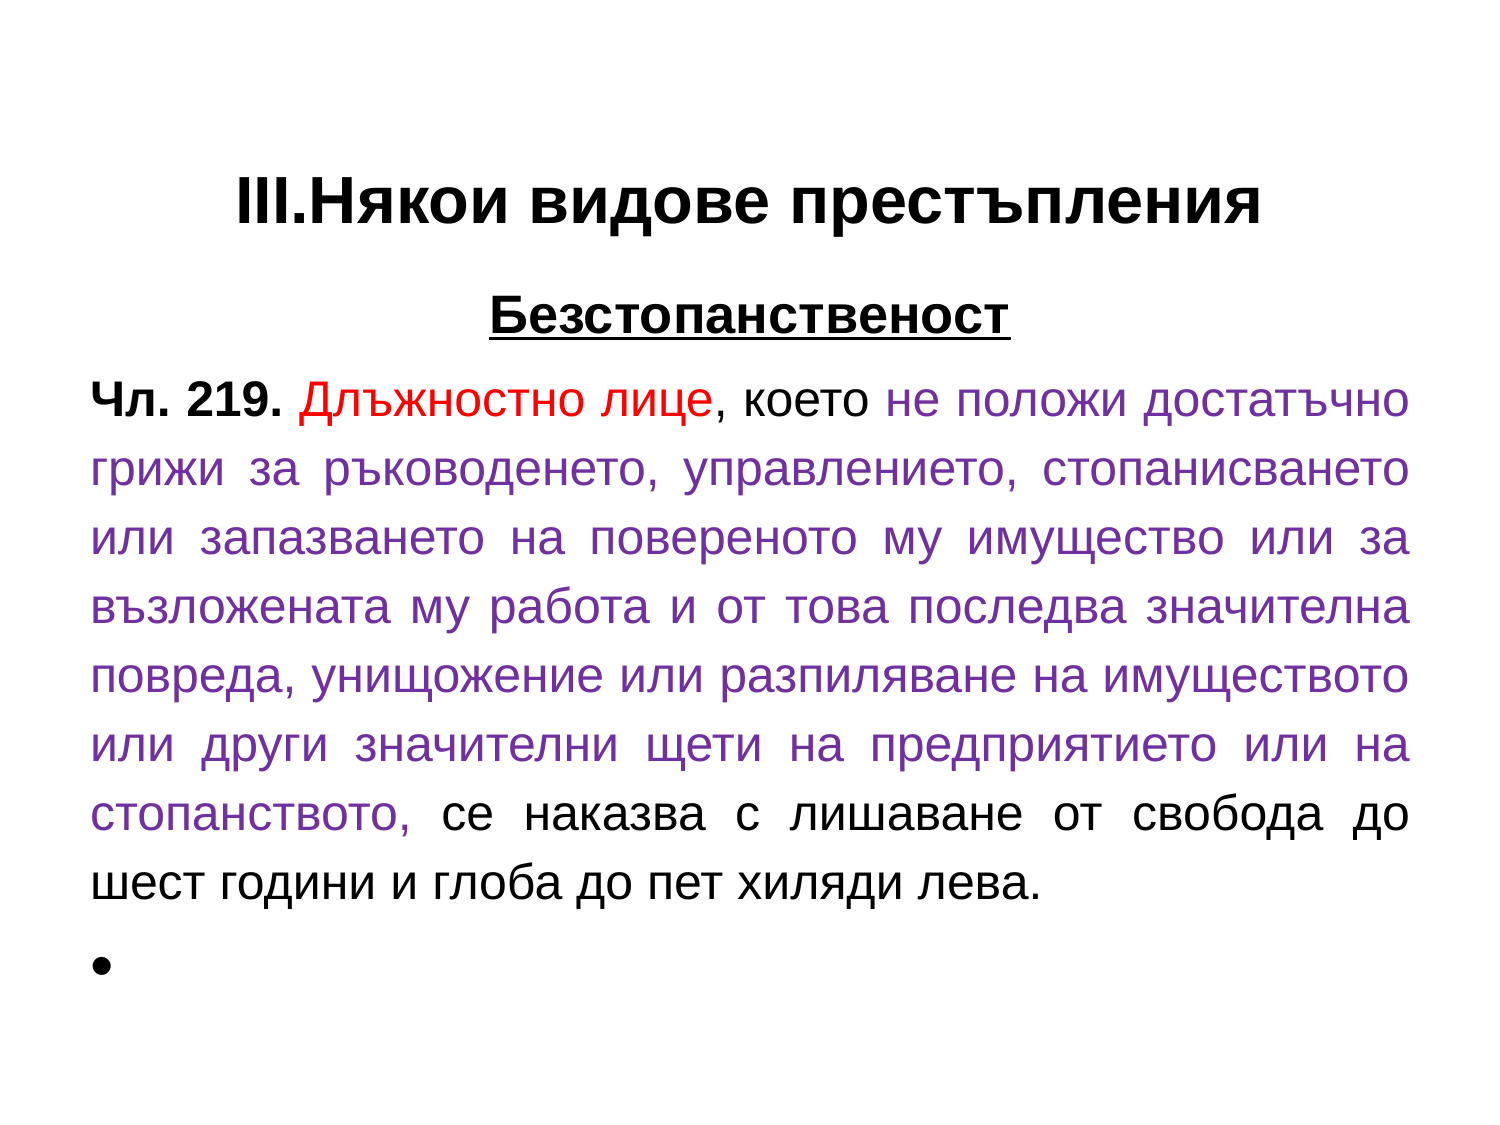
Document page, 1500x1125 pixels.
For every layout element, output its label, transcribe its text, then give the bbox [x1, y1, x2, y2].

title III.Някои видове престъпления [75, 45, 1426, 233]
list Безстопанственост Чл. 219. Длъжностно лице, което не положи достатъчно грижи за ръководенето, управлението, стопанисването или запазването на повереното му имущество или за възложената му работа и от това последва значителна повреда, унищожение или разпиляване на имуществото или други значителни щети на предприятието или на стопанството, се наказва с лишаване от свобода до шест години и глоба до пет хиляди лева. [75, 262, 1426, 1005]
